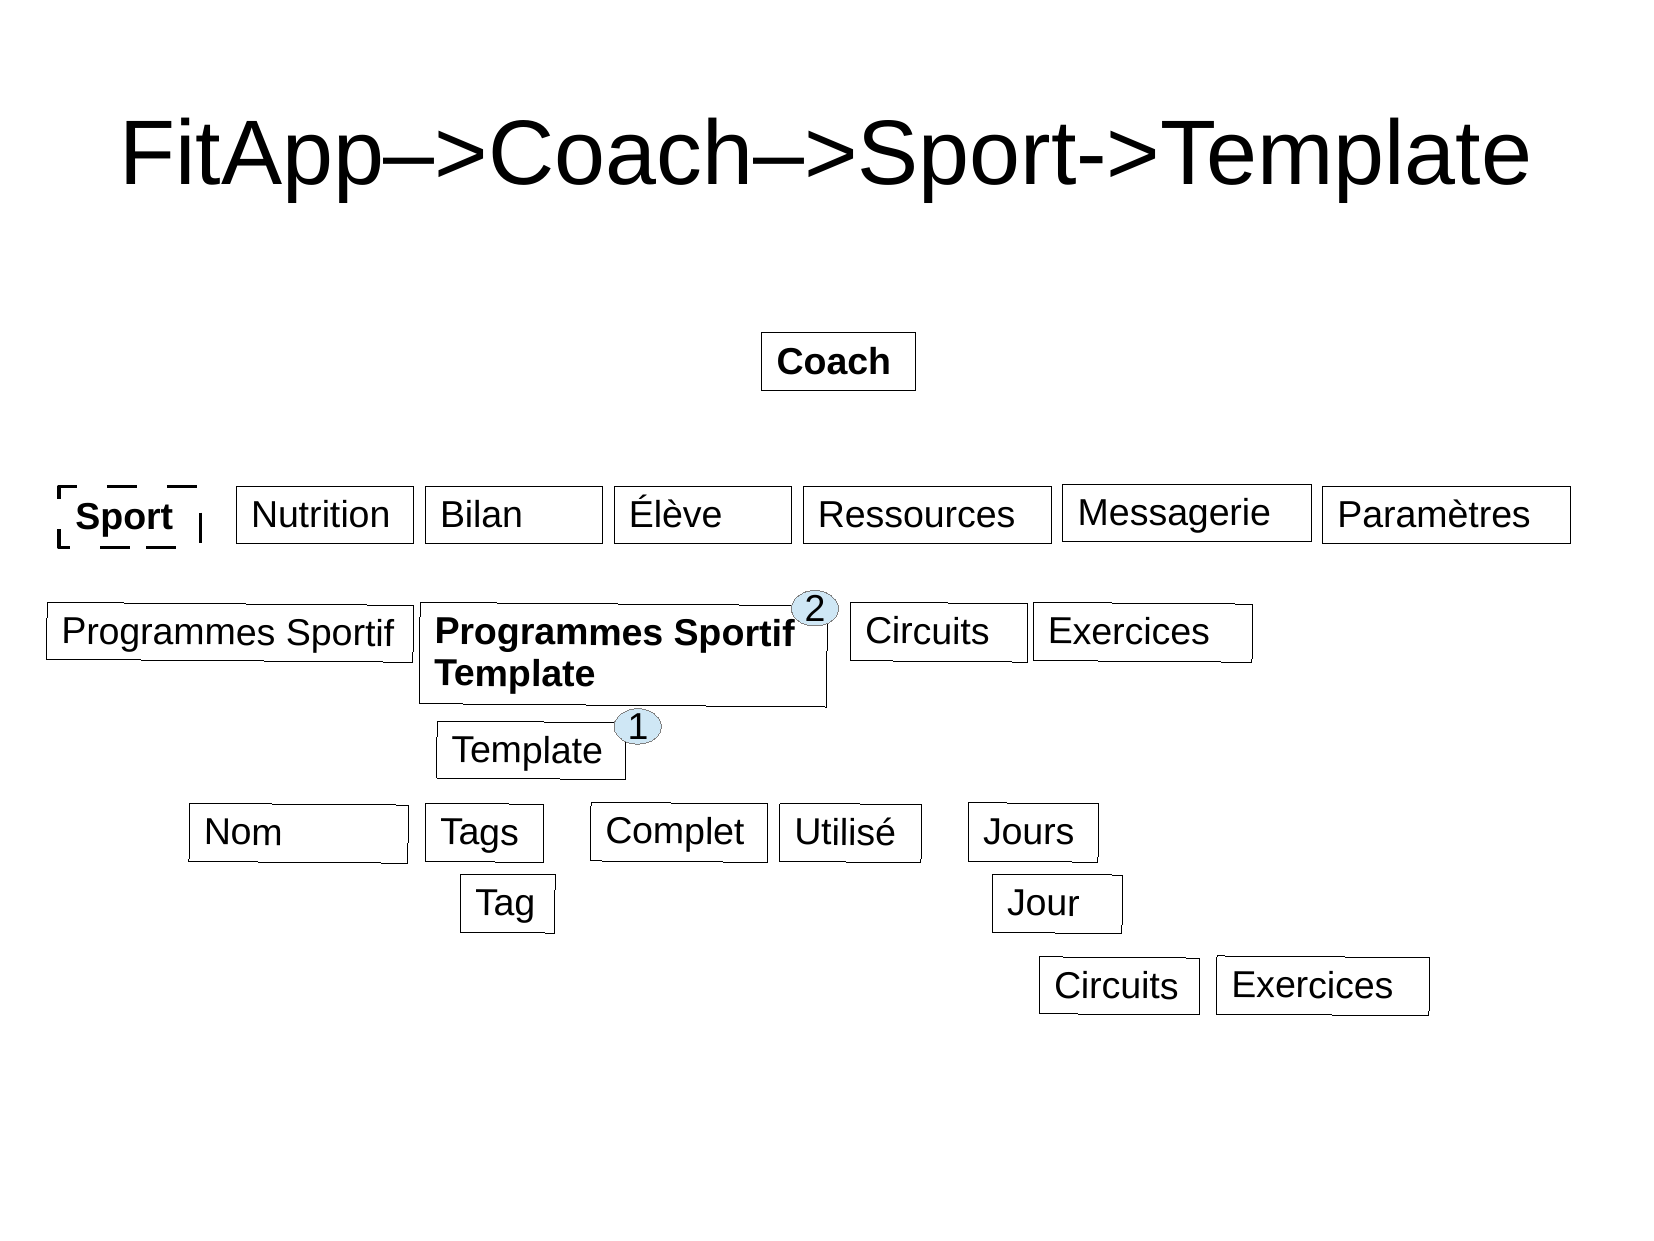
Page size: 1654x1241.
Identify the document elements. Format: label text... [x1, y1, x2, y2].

text_box Jour [992, 874, 1123, 934]
text_box Jours [968, 802, 1099, 863]
text_box Complet [590, 802, 768, 863]
text_box Utilisé [779, 803, 922, 863]
text_box Élève [614, 486, 792, 544]
text_box 2 [791, 590, 839, 626]
text_box Programmes Sportif Template [419, 602, 828, 708]
text_box Ressources [803, 486, 1052, 544]
text_box Circuits [1039, 956, 1200, 1015]
text_box Messagerie [1062, 484, 1312, 542]
text_box 1 [614, 708, 662, 745]
text_box Paramètres [1322, 486, 1571, 544]
text_box Sport [59, 486, 201, 548]
text_box Template [436, 721, 626, 780]
title FitApp–>Coach–>Sport->Template [82, 49, 1571, 257]
text_box Bilan [425, 486, 603, 544]
text_box Exercices [1033, 602, 1253, 663]
text_box Exercices [1216, 955, 1430, 1016]
text_box Coach [761, 332, 916, 391]
text_box Programmes Sportif [46, 602, 414, 663]
text_box Tags [425, 803, 544, 863]
text_box Circuits [850, 602, 1028, 663]
text_box Nutrition [236, 486, 414, 544]
text_box Nom [188, 803, 409, 864]
text_box Tag [460, 874, 556, 934]
